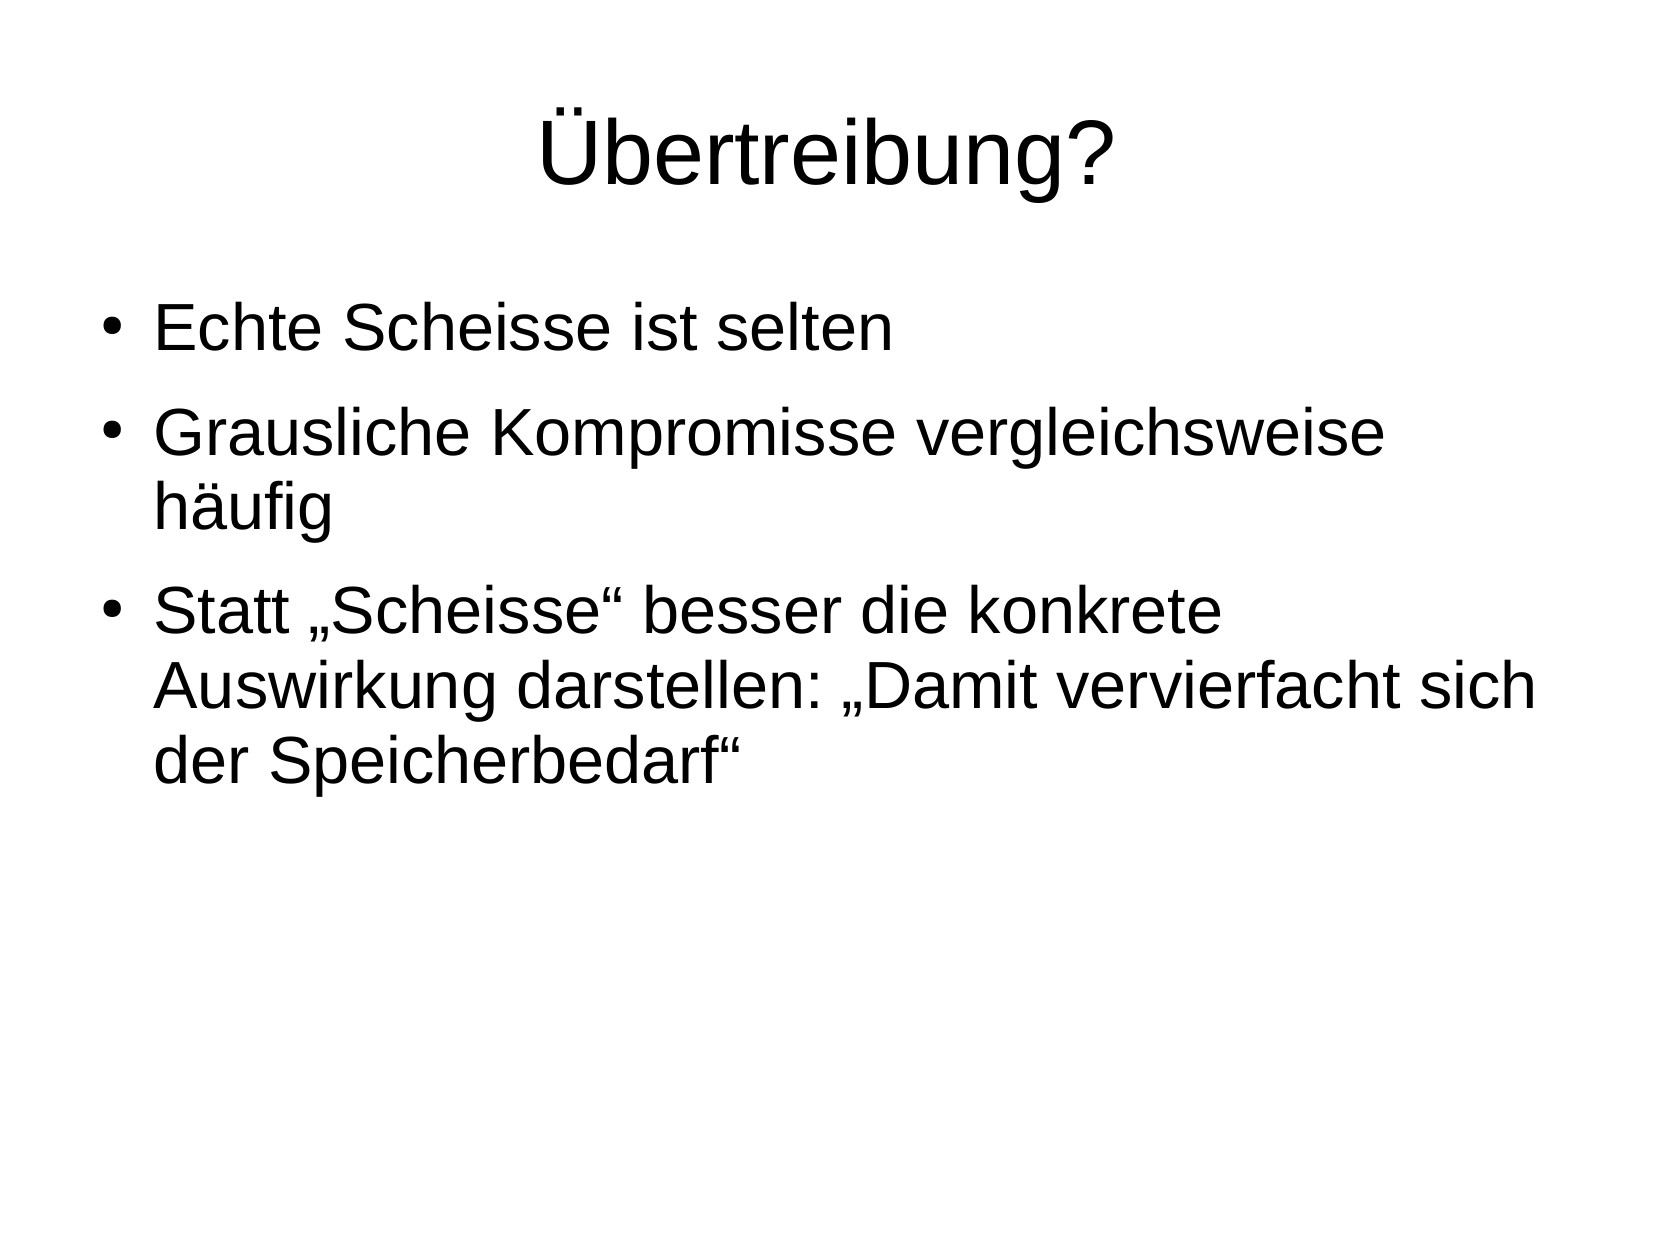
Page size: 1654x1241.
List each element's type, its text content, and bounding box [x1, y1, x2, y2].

title Übertreibung? [82, 49, 1571, 257]
list Echte Scheisse ist selten Grausliche Kompromisse vergleichsweise häufig Statt „Scheisse“ besser die konkrete Auswirkung darstellen: „Damit vervierfacht sich der Speicherbedarf“ [82, 290, 1571, 1010]
